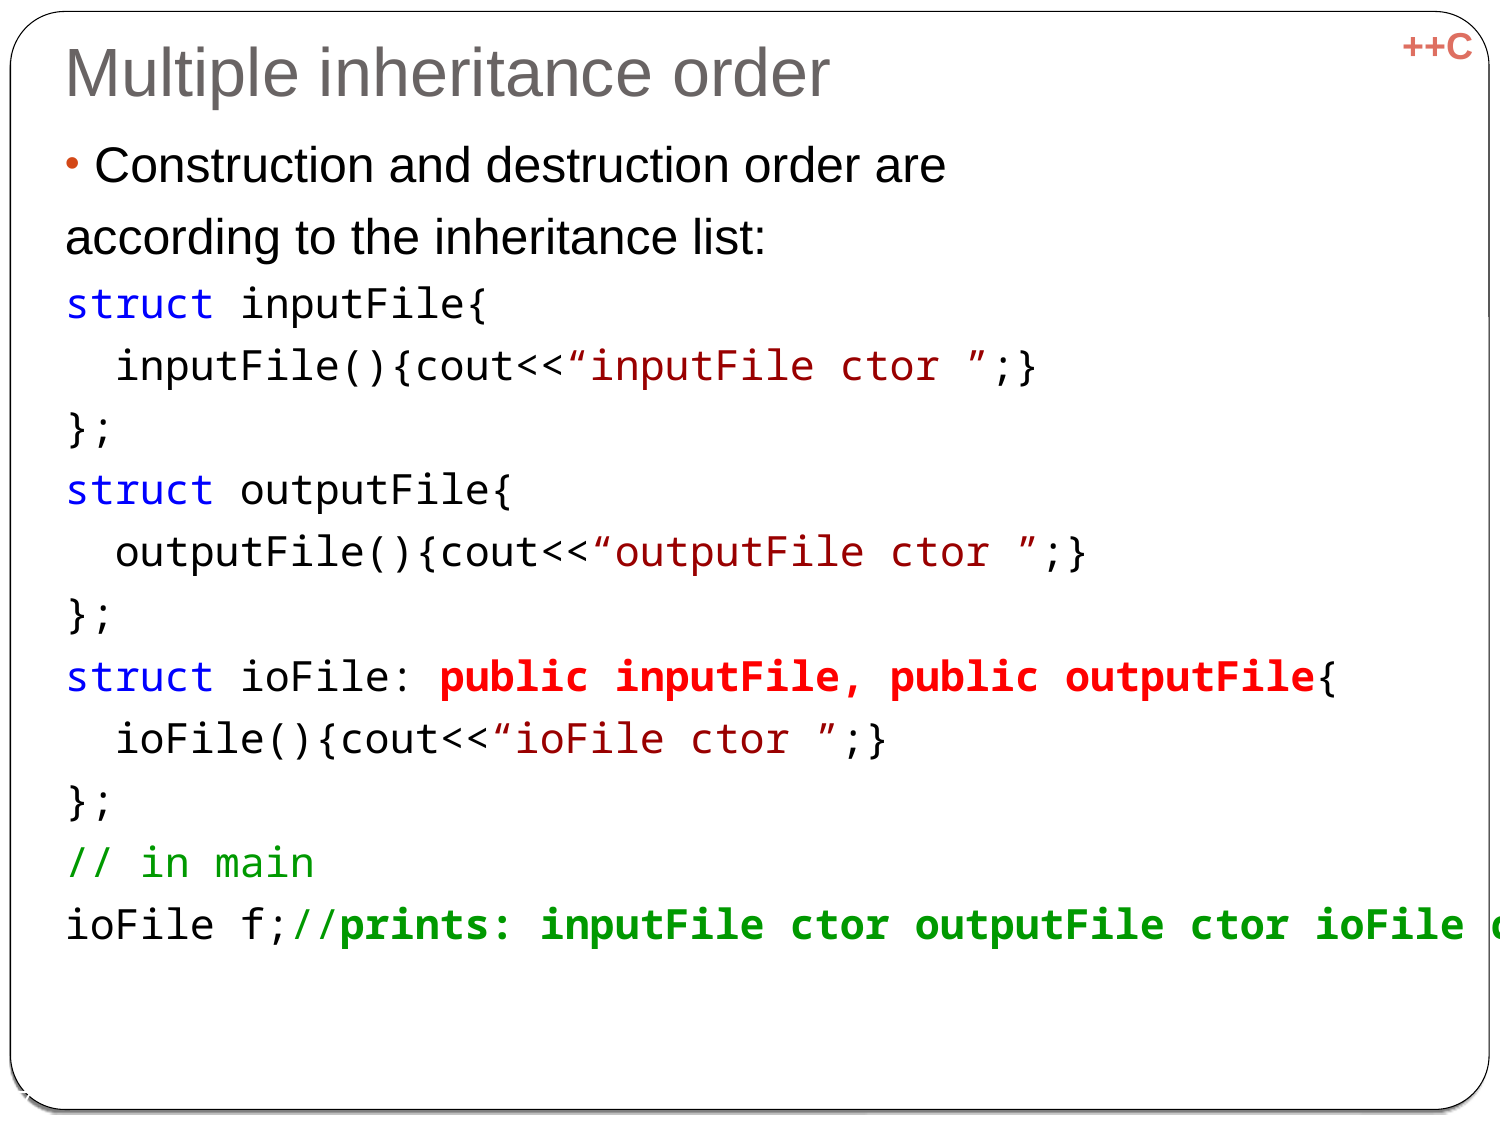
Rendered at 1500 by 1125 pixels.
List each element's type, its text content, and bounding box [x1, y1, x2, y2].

list Construction and destruction order are according to the inheritance list: struct inputFile{ inputFile(){cout<<“inputFile ctor ”;} }; struct outputFile{ outputFile(){cout<<“outputFile ctor ”;} }; struct ioFile: public inputFile, public outputFile{ ioFile(){cout<<“ioFile ctor ”;} }; // in main ioFile f;//prints: inputFile ctor outputFile ctor ioFile ctor [50, 124, 1500, 1025]
slide_number <number> [0, 1074, 50, 1125]
title Multiple inheritance order [50, 20, 1450, 124]
